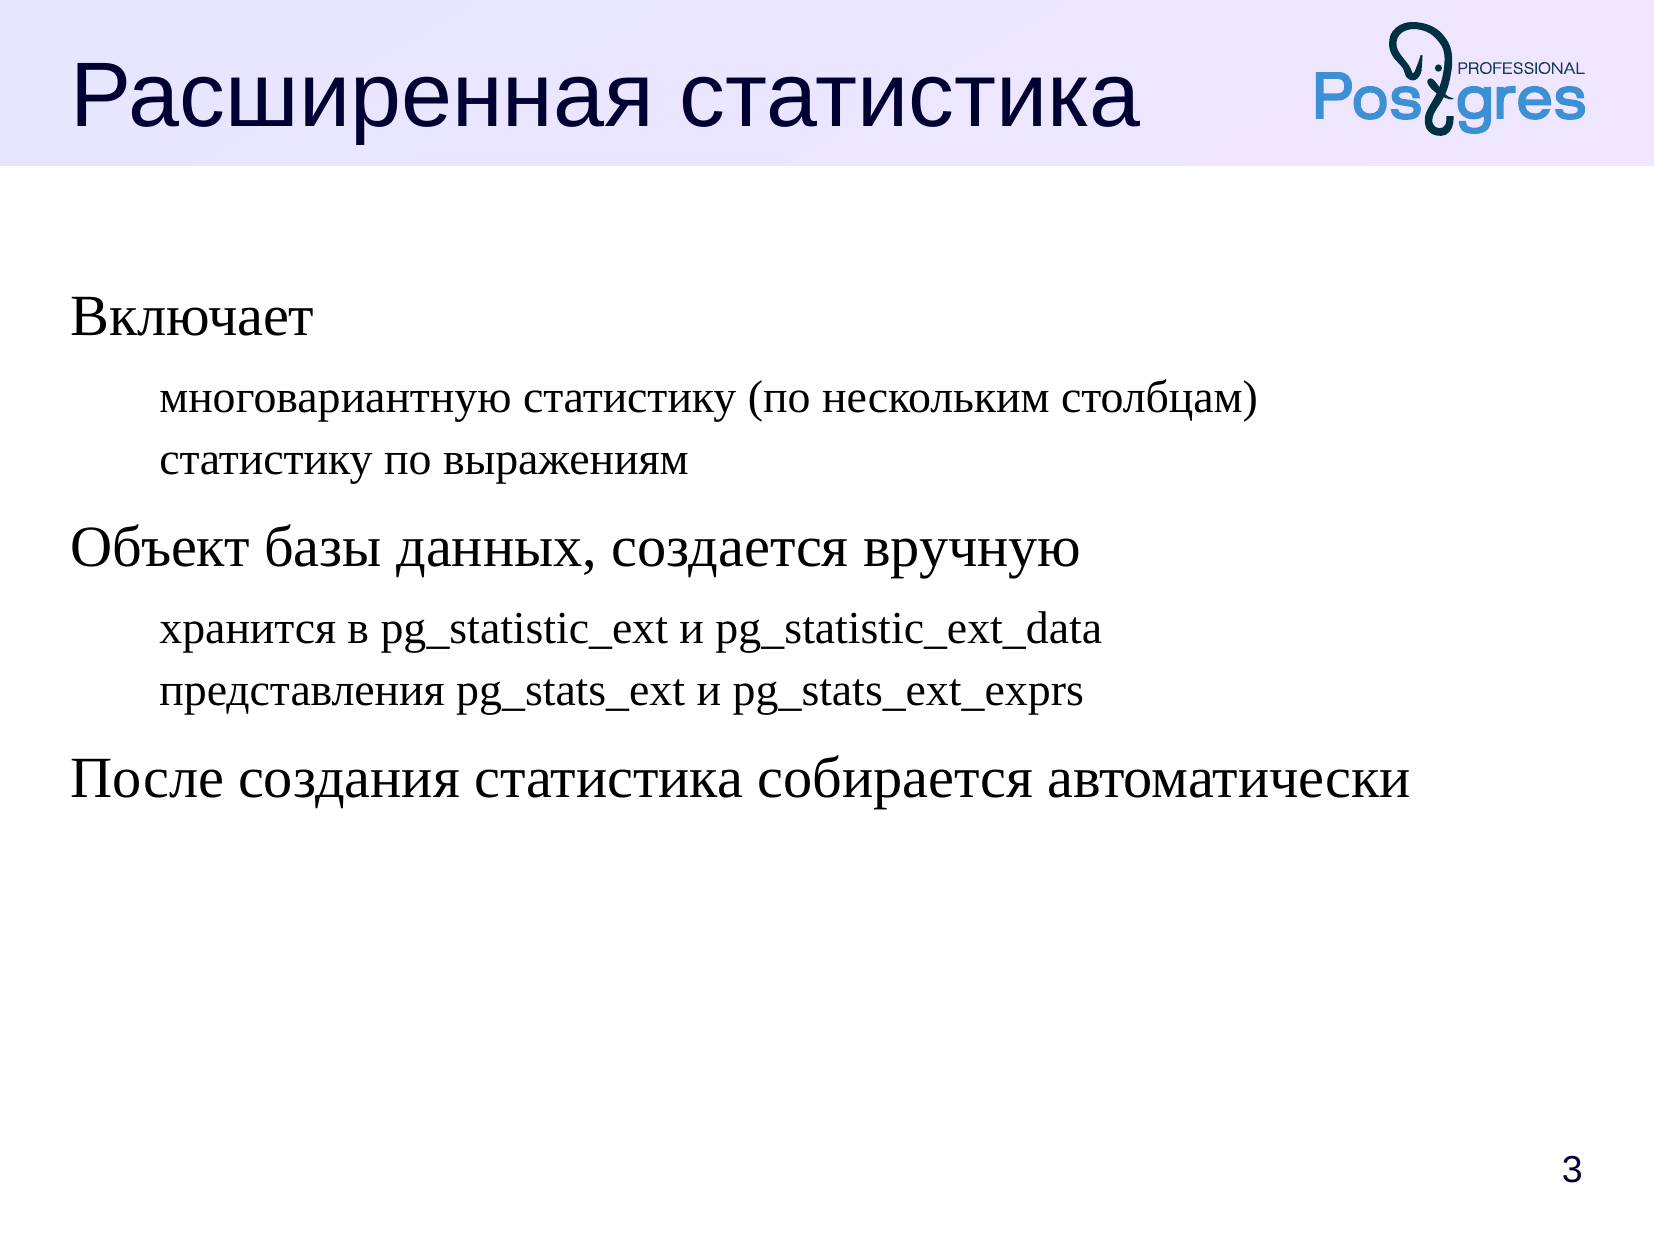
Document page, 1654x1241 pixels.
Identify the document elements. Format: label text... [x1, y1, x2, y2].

list Включает многовариантную статистику (по нескольким столбцам) статистику по выражениям Объект базы данных, создается вручную хранится в pg_statistic_ext и pg_statistic_ext_data представления pg_stats_ext и pg_stats_ext_exprs После создания статистика собирается автоматически [70, 283, 1583, 1216]
title Расширенная статистика [70, 43, 1241, 166]
